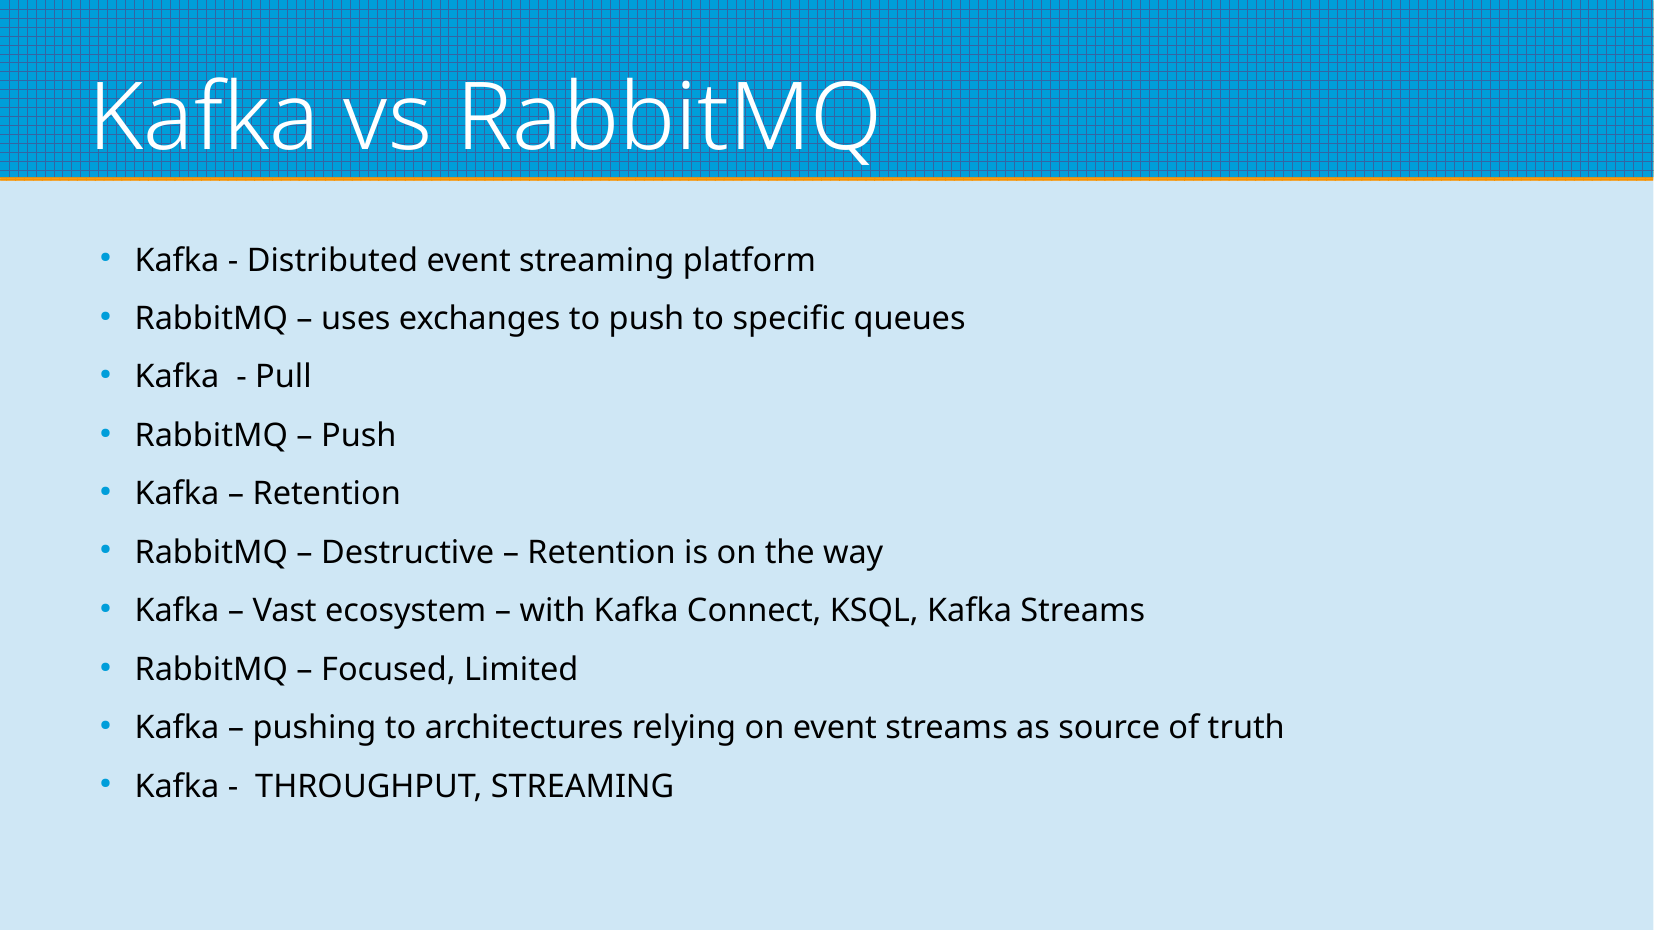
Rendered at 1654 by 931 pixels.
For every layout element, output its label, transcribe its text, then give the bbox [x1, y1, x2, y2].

list Kafka - Distributed event streaming platform RabbitMQ – uses exchanges to push to specific queues Kafka - Pull RabbitMQ – Push Kafka – Retention RabbitMQ – Destructive – Retention is on the way Kafka – Vast ecosystem – with Kafka Connect, KSQL, Kafka Streams RabbitMQ – Focused, Limited Kafka – pushing to architectures relying on event streams as source of truth Kafka - THROUGHPUT, STREAMING [88, 236, 1565, 813]
title Kafka vs RabbitMQ [88, 14, 1565, 178]
